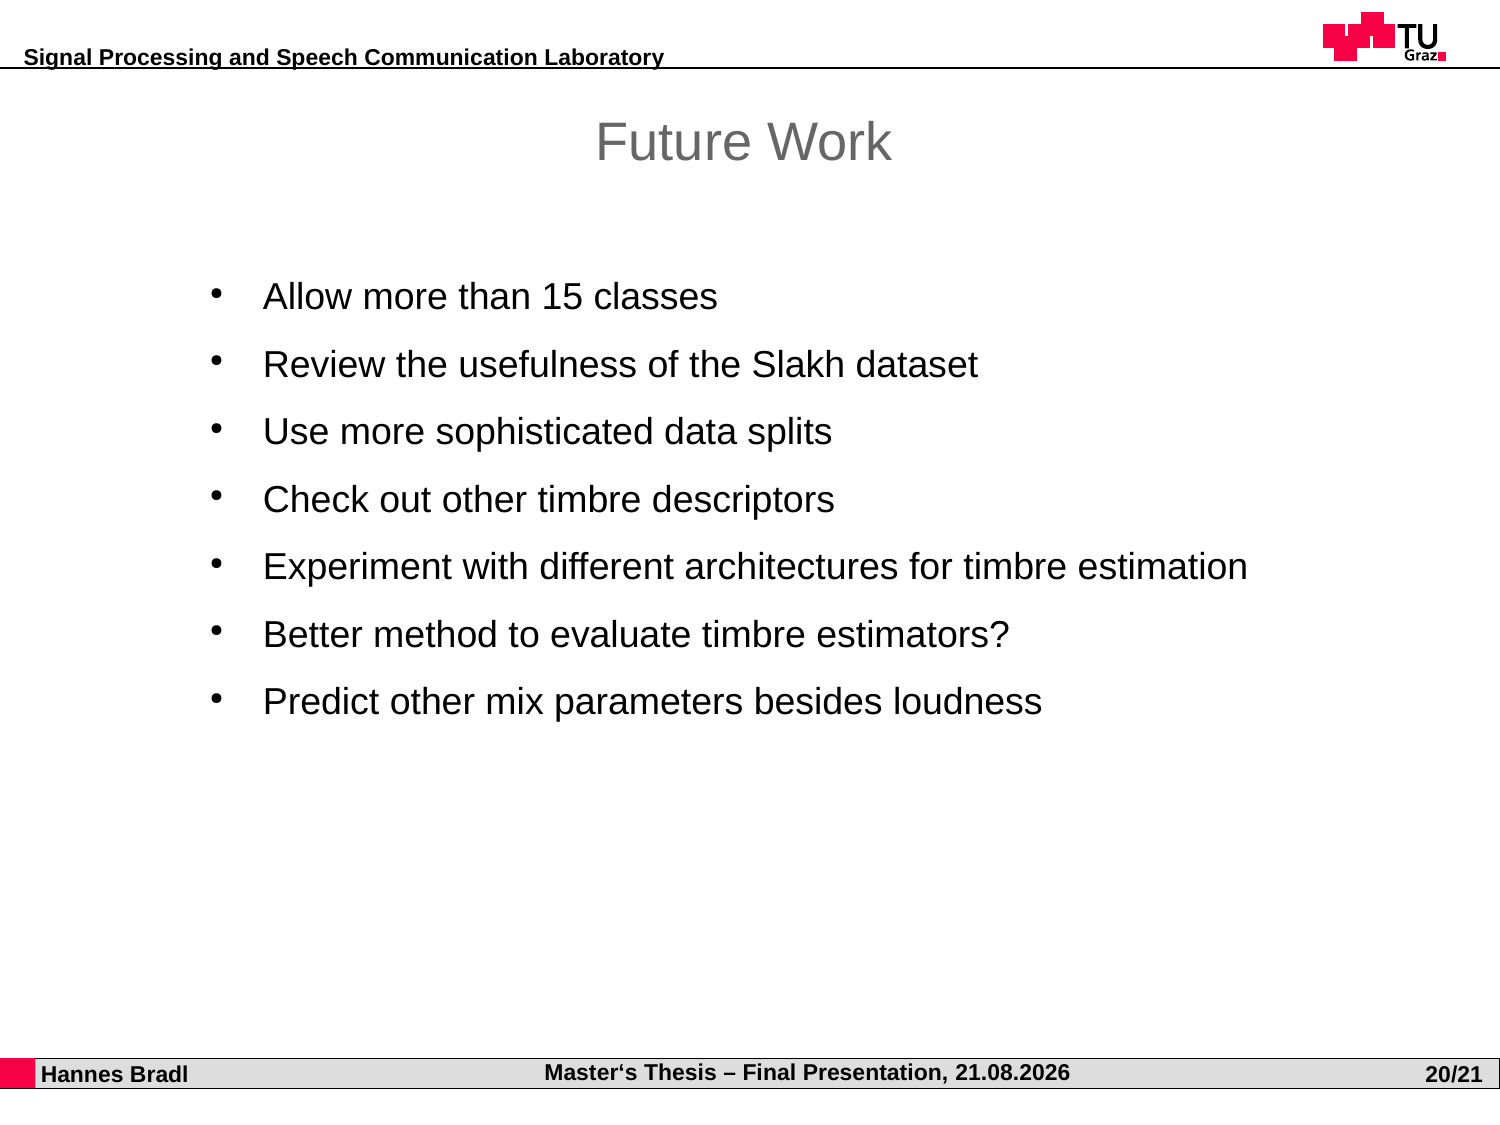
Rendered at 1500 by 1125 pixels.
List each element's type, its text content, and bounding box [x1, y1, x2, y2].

list Allow more than 15 classes Review the usefulness of the Slakh dataset Use more sophisticated data splits Check out other timbre descriptors Experiment with different architectures for timbre estimation Better method to evaluate timbre estimators? Predict other mix parameters besides loudness [177, 242, 1312, 420]
list Future Work [107, 106, 1382, 201]
